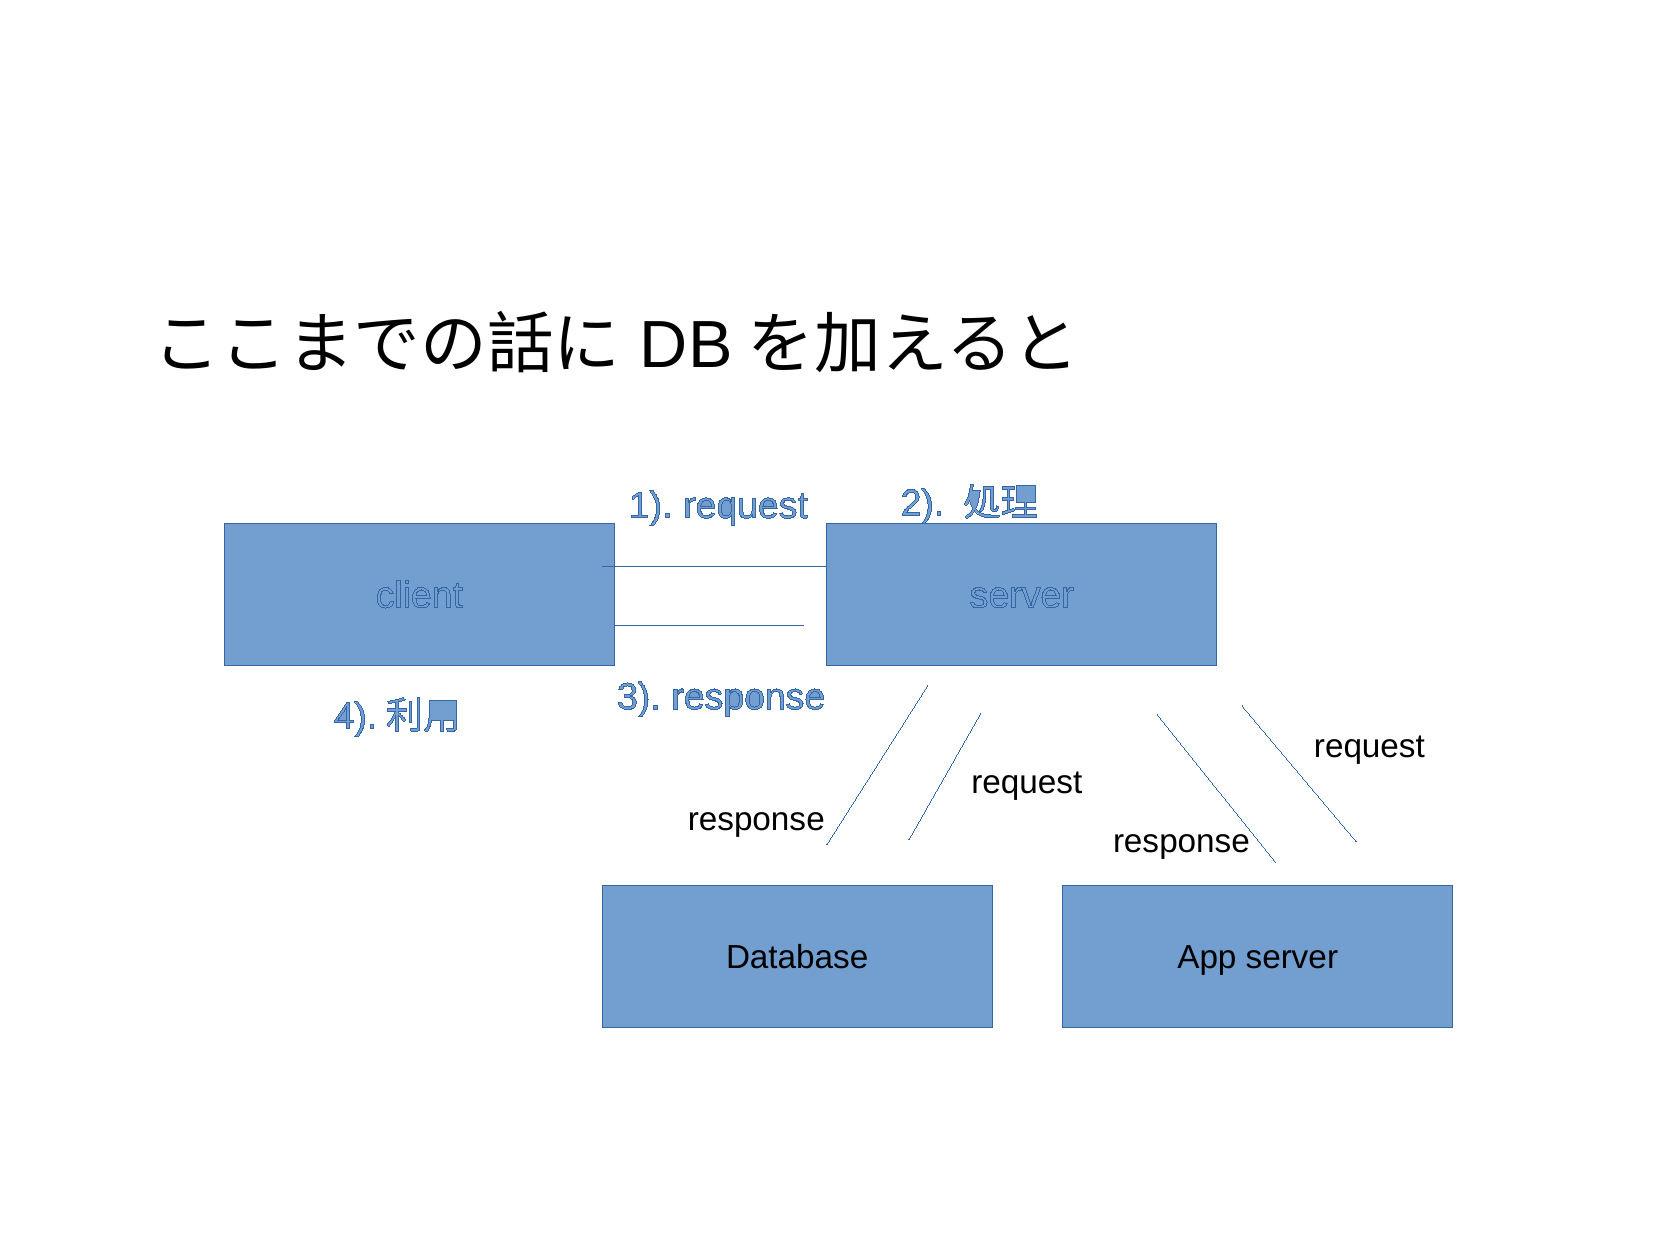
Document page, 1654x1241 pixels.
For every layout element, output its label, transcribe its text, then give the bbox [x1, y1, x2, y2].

text_box [767, 688, 784, 710]
text_box [224, 488, 1217, 665]
text_box [964, 484, 1000, 519]
text_box request [956, 755, 1170, 808]
text_box [1157, 714, 1238, 814]
text_box [1002, 485, 1037, 518]
text_box [354, 701, 365, 737]
text_box [786, 688, 804, 710]
text_box [334, 702, 354, 729]
text_box [718, 497, 735, 526]
text_box response [673, 792, 886, 845]
text_box [673, 688, 684, 710]
text_box [649, 490, 660, 526]
text_box [705, 688, 723, 710]
list ここまでの話にDBを加えると [82, 290, 1571, 1010]
text_box [779, 497, 797, 519]
text_box Database [602, 886, 992, 1028]
text_box request [1299, 720, 1512, 773]
text_box [860, 685, 928, 792]
text_box [759, 497, 778, 519]
text_box [697, 497, 715, 519]
text_box response [1098, 814, 1312, 867]
text_box [805, 688, 824, 710]
text_box [410, 697, 420, 732]
text_box [1242, 705, 1357, 842]
text_box [685, 497, 696, 518]
text_box [631, 492, 648, 518]
text_box [618, 682, 637, 710]
text_box [745, 688, 764, 710]
text_box [685, 688, 704, 710]
text_box [424, 700, 457, 732]
text_box [725, 688, 743, 717]
text_box [638, 681, 649, 717]
text_box [798, 493, 808, 519]
text_box App server [1063, 886, 1453, 1028]
text_box [387, 697, 407, 732]
text_box [902, 489, 920, 516]
text_box [908, 713, 981, 840]
text_box [739, 498, 756, 519]
